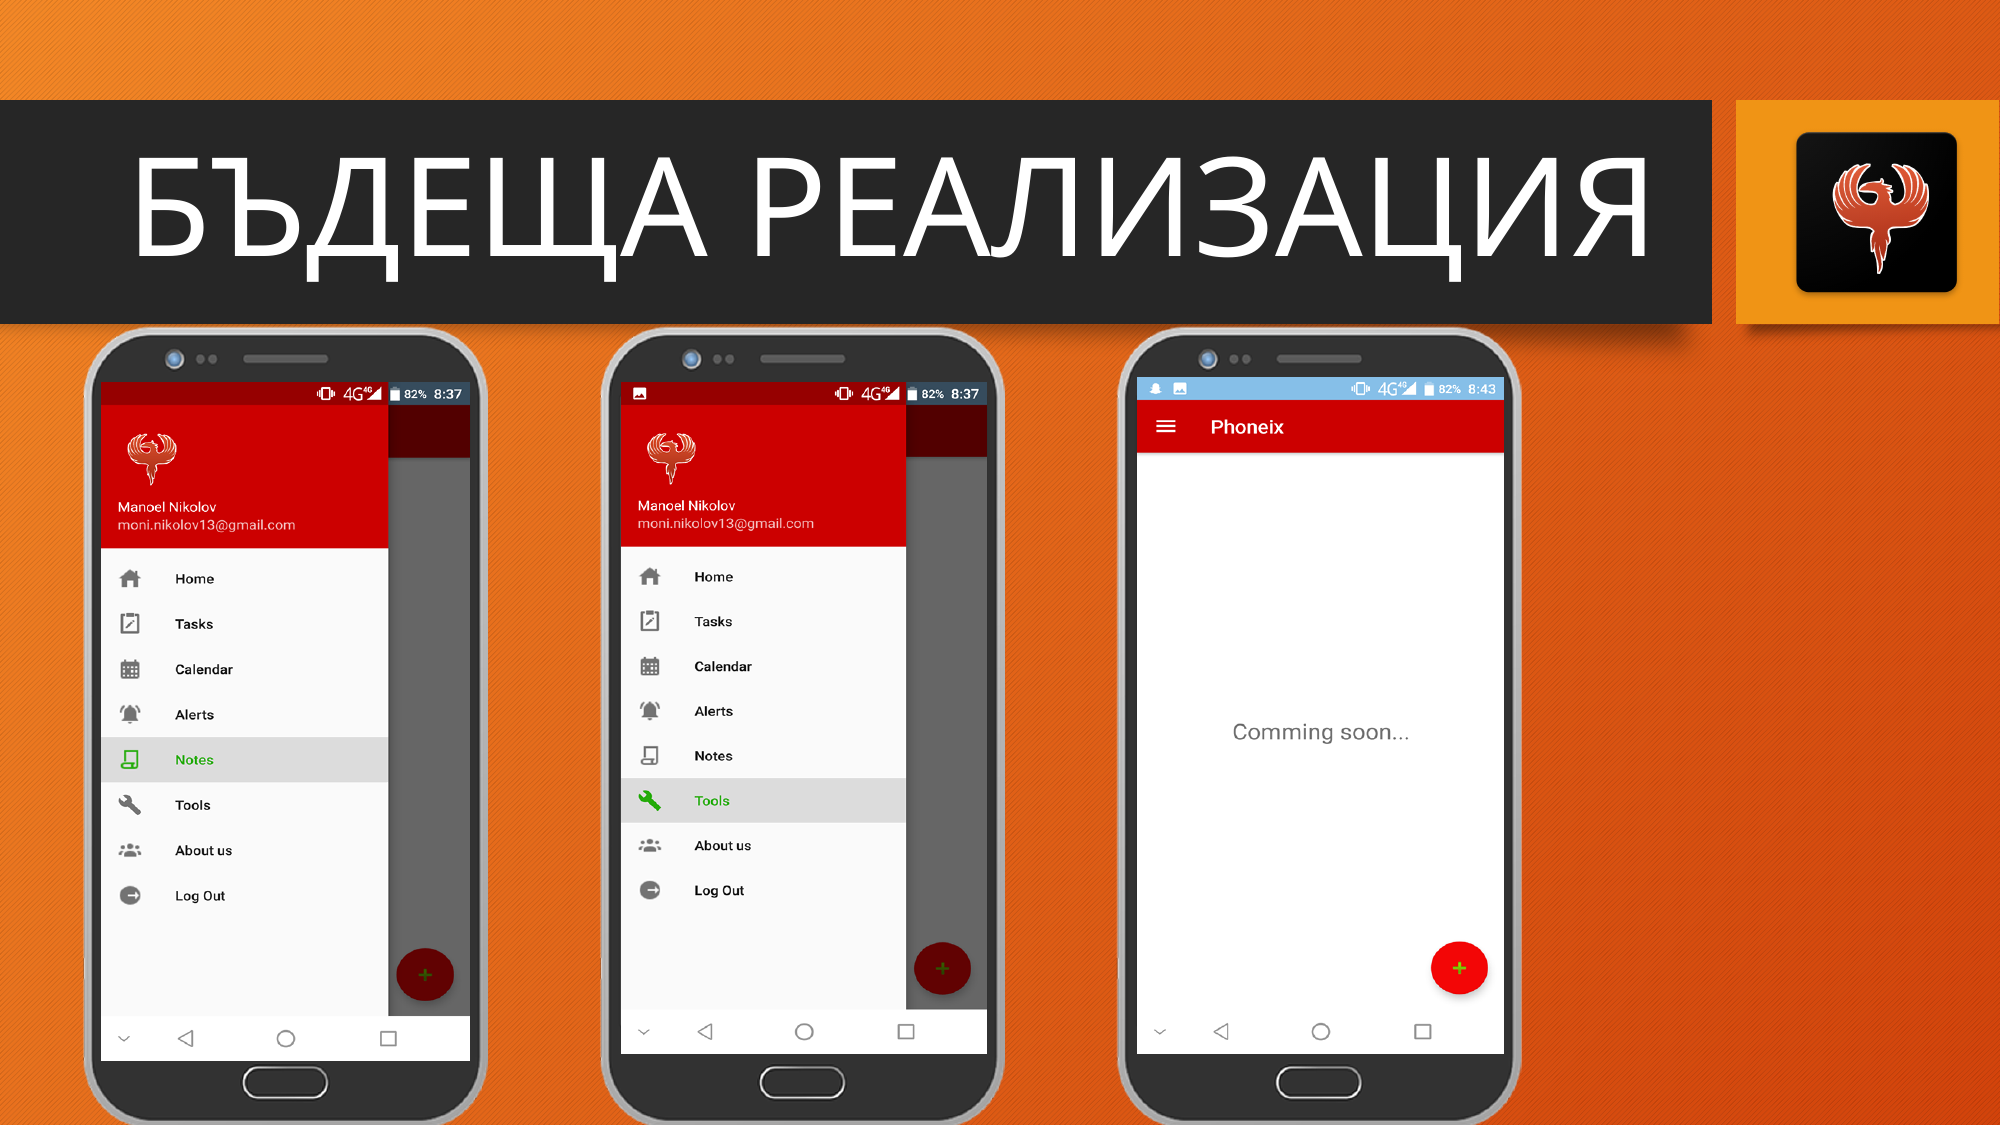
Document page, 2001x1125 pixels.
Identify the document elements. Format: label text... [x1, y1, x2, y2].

picture [1775, 111, 1978, 313]
picture [0, 300, 1717, 1125]
title БЪДЕЩА РЕАЛИЗАЦИЯ [111, 123, 1689, 300]
